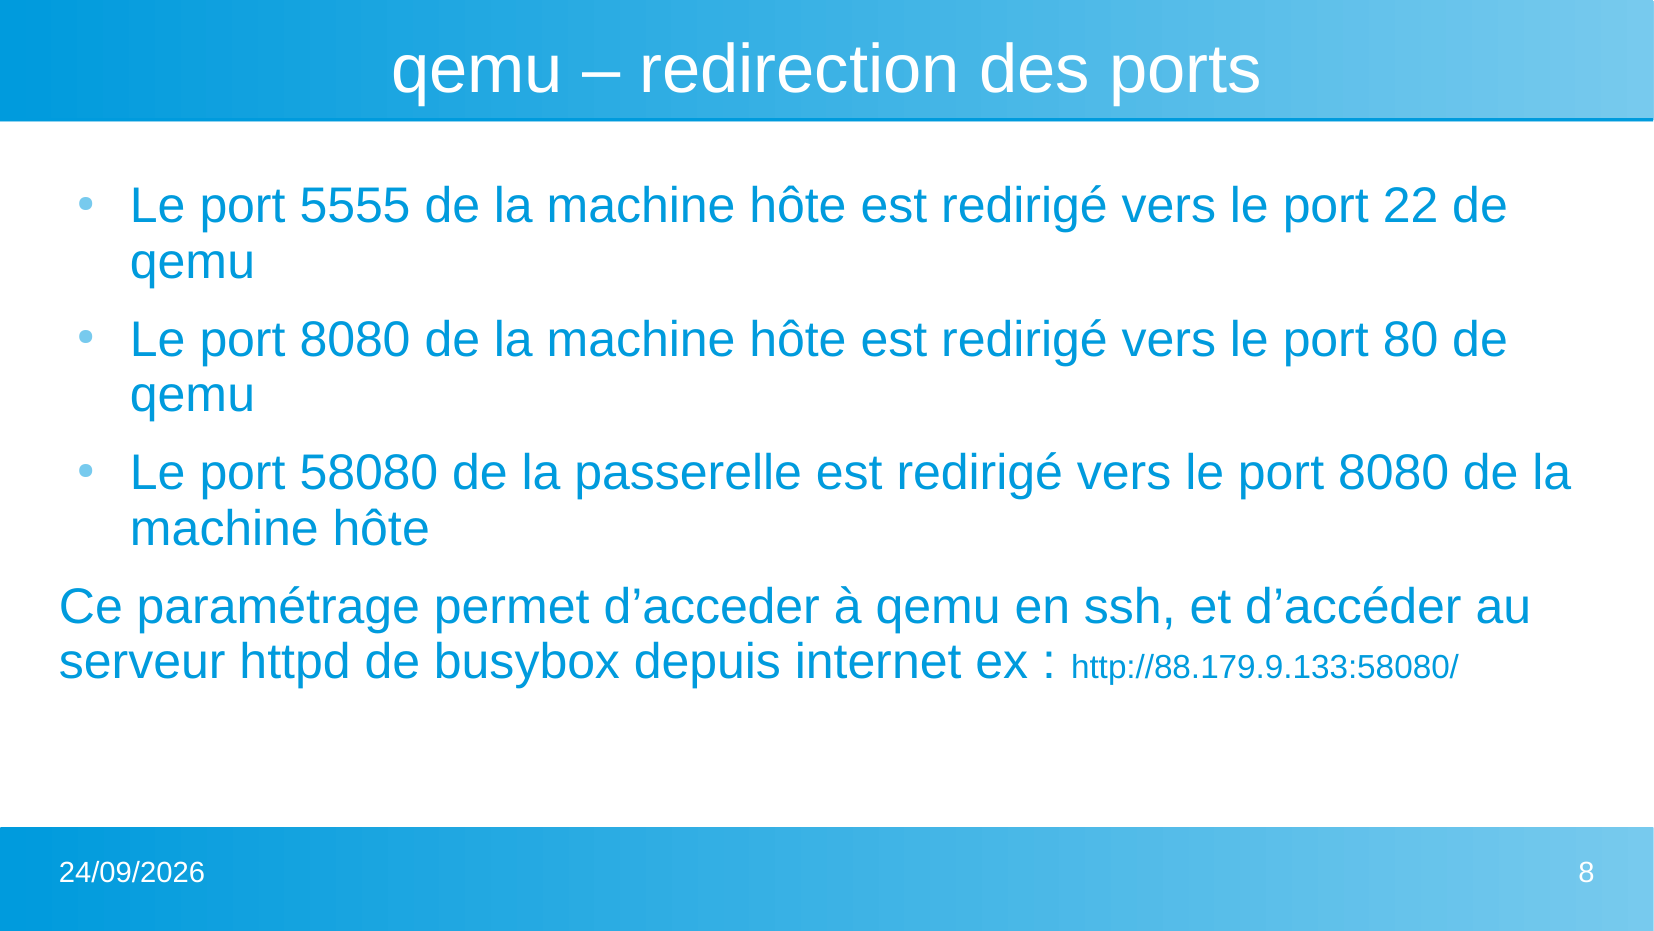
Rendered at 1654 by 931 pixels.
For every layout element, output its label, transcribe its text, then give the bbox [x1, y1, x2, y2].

title qemu – redirection des ports [59, 29, 1595, 108]
list Le port 5555 de la machine hôte est redirigé vers le port 22 de qemu Le port 8080 de la machine hôte est redirigé vers le port 80 de qemu Le port 58080 de la passerelle est redirigé vers le port 8080 de la machine hôte Ce paramétrage permet d’acceder à qemu en ssh, et d’accéder au serveur httpd de busybox depuis internet ex : http://88.179.9.133:58080/ [59, 177, 1595, 768]
